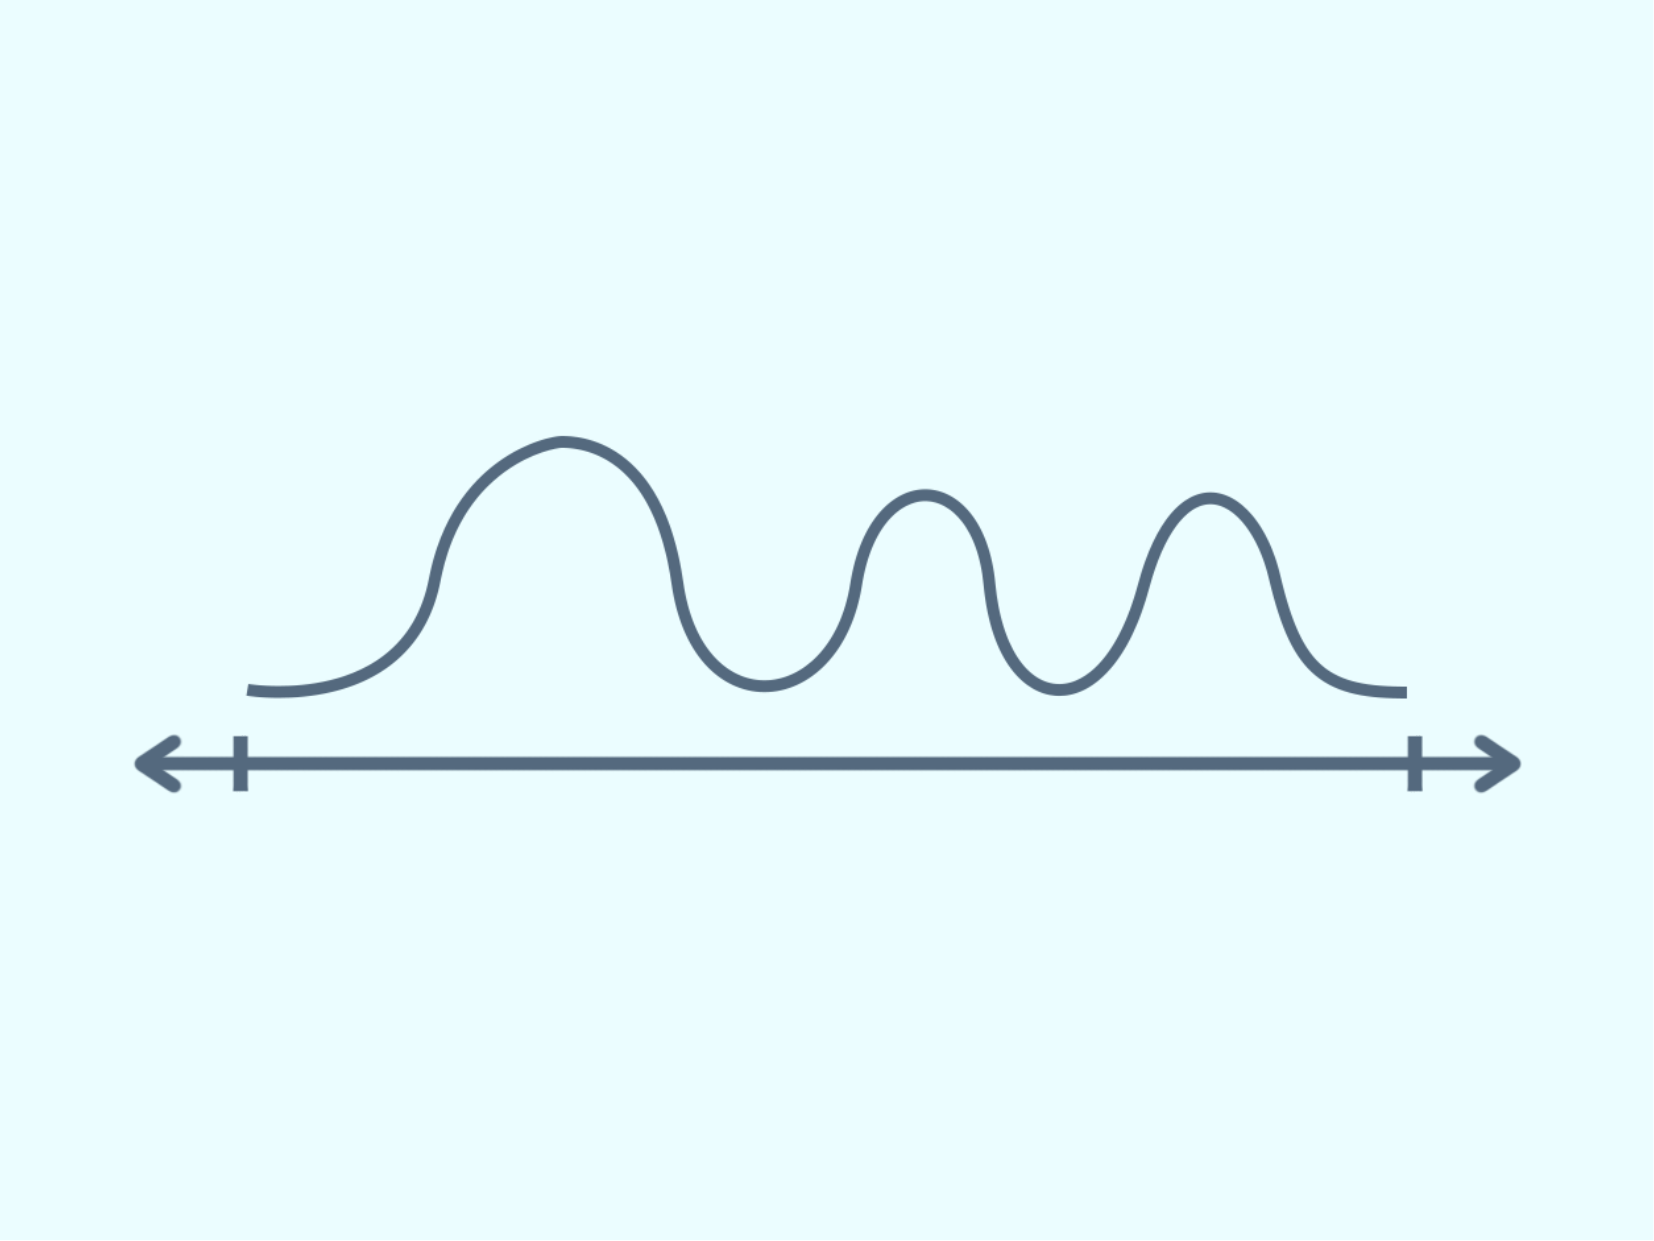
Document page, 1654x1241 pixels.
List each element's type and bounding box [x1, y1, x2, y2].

picture [93, 357, 1560, 853]
